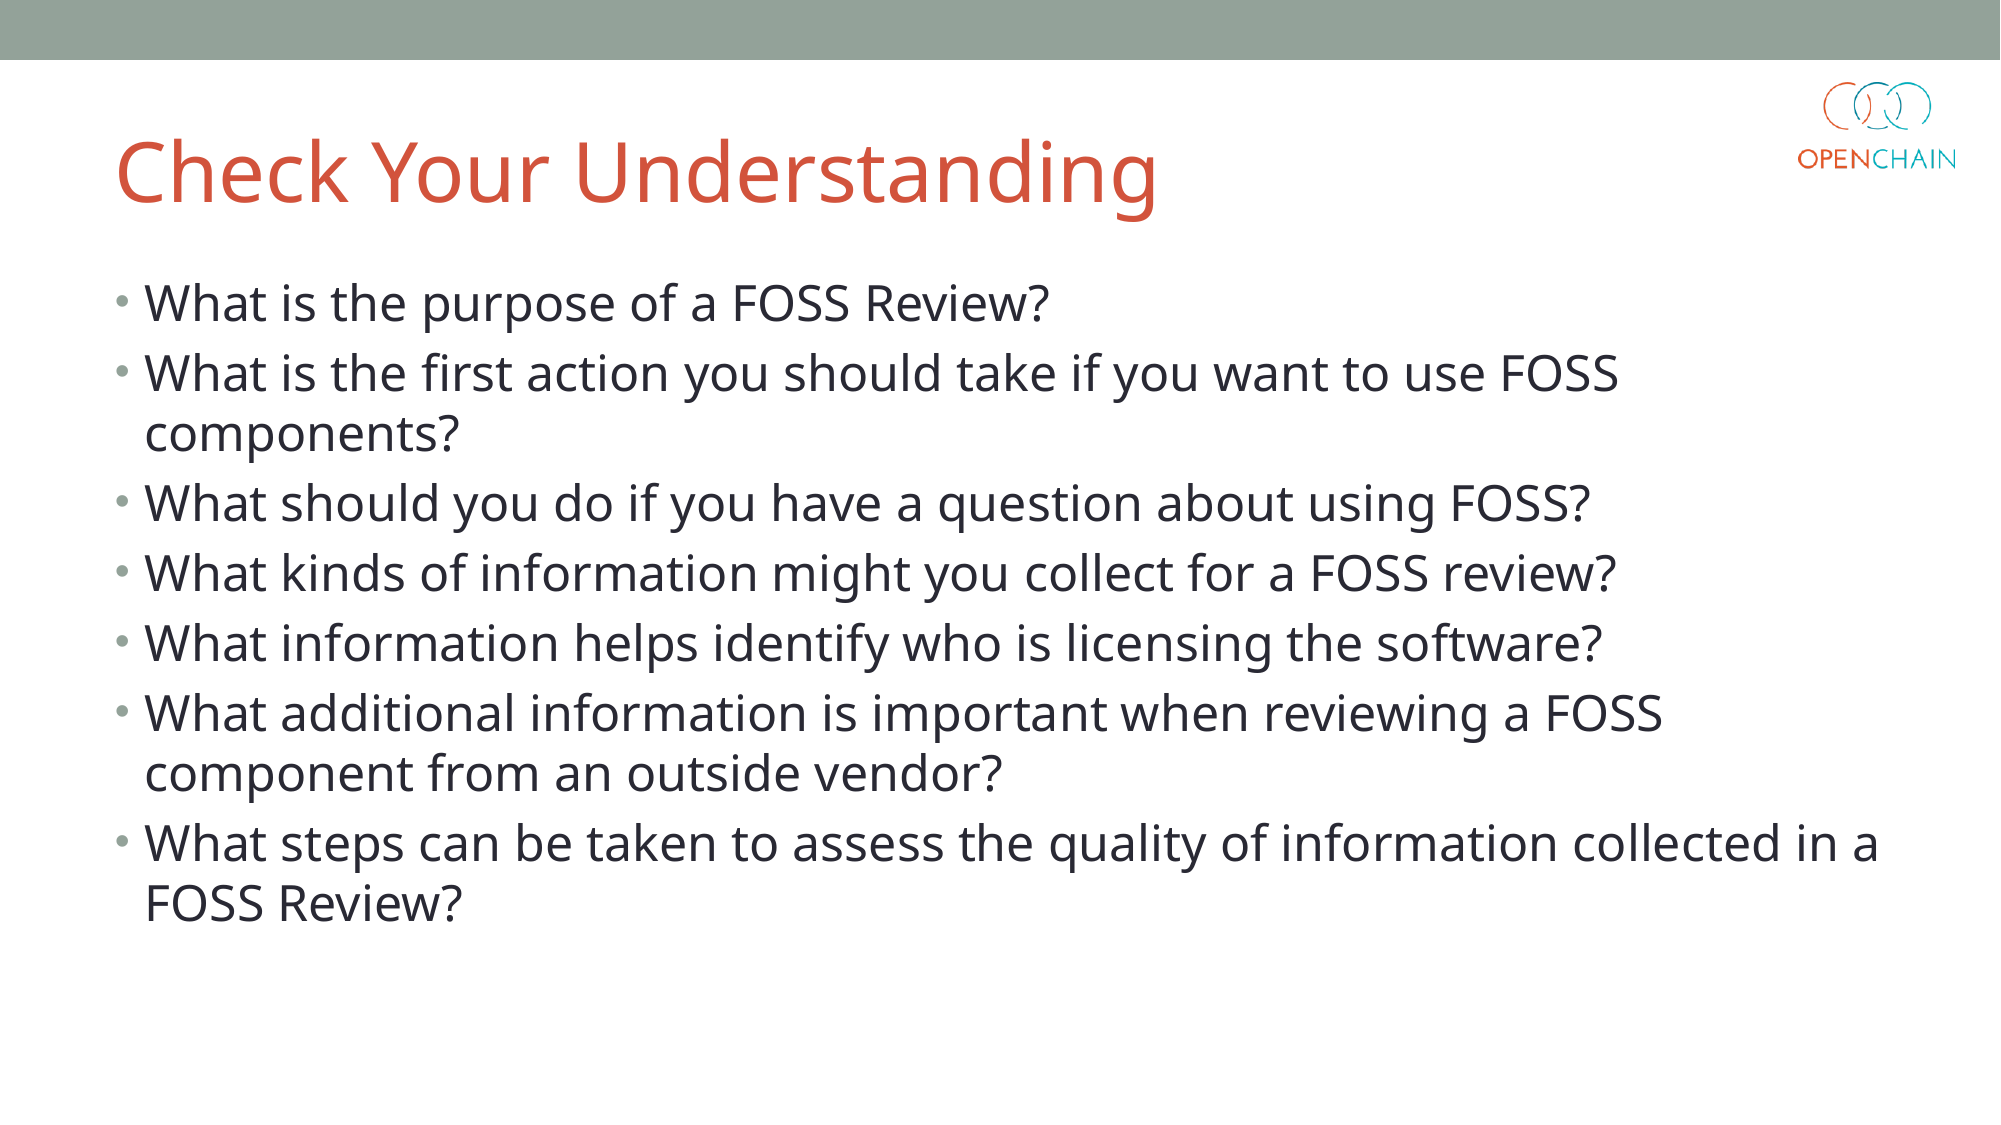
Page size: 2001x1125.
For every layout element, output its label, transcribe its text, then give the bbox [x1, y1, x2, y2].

text_box What is the purpose of a FOSS Review? What is the first action you should take if you want to use FOSS components? What should you do if you have a question about using FOSS? What kinds of information might you collect for a FOSS review? What information helps identify who is licensing the software? What additional information is important when reviewing a FOSS component from an outside vendor? What steps can be taken to assess the quality of information collected in a FOSS Review? [99, 263, 1900, 1064]
picture [1798, 82, 1955, 169]
text_box Check Your Understanding [99, 87, 1900, 250]
